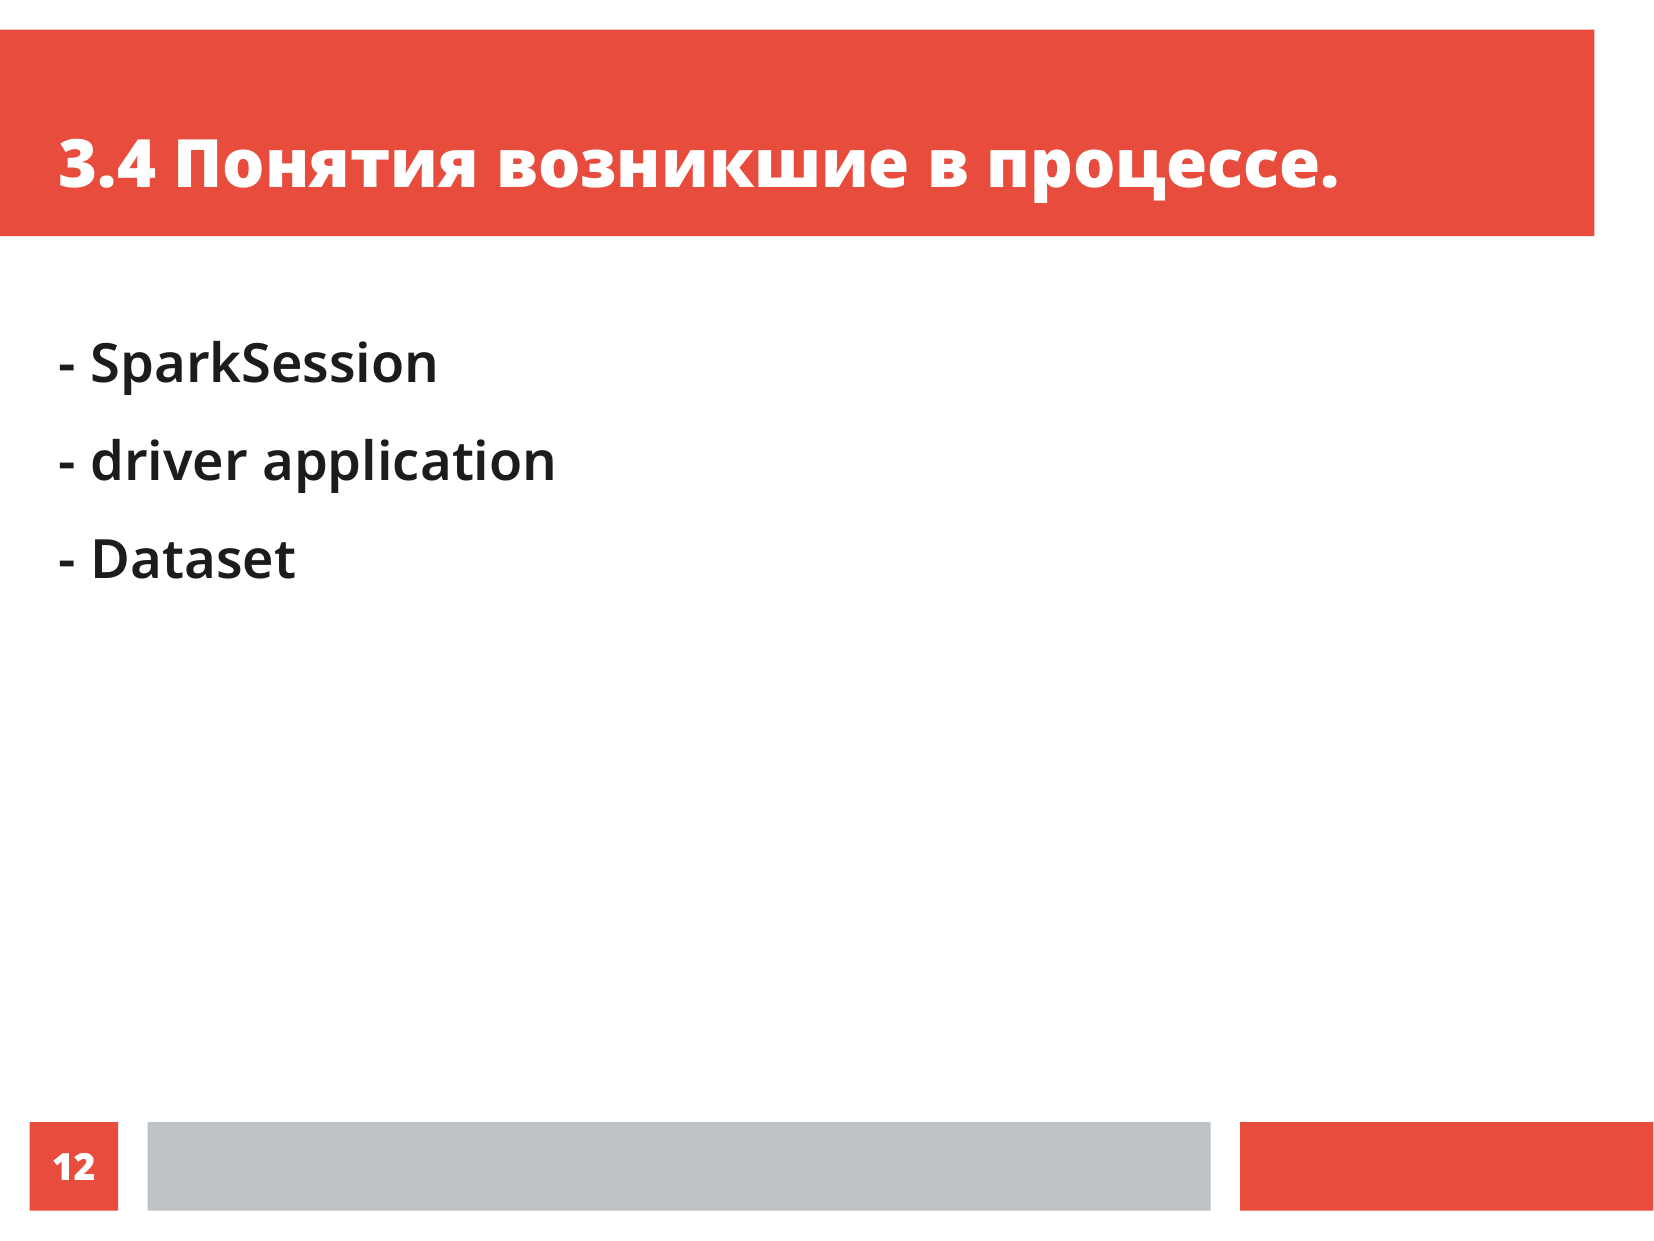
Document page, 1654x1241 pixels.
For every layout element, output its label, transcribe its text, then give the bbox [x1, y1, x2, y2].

title 3.4 Понятия возникшие в процессе. [59, 59, 1595, 207]
list - SparkSession - driver application - Dataset [59, 324, 1565, 1093]
